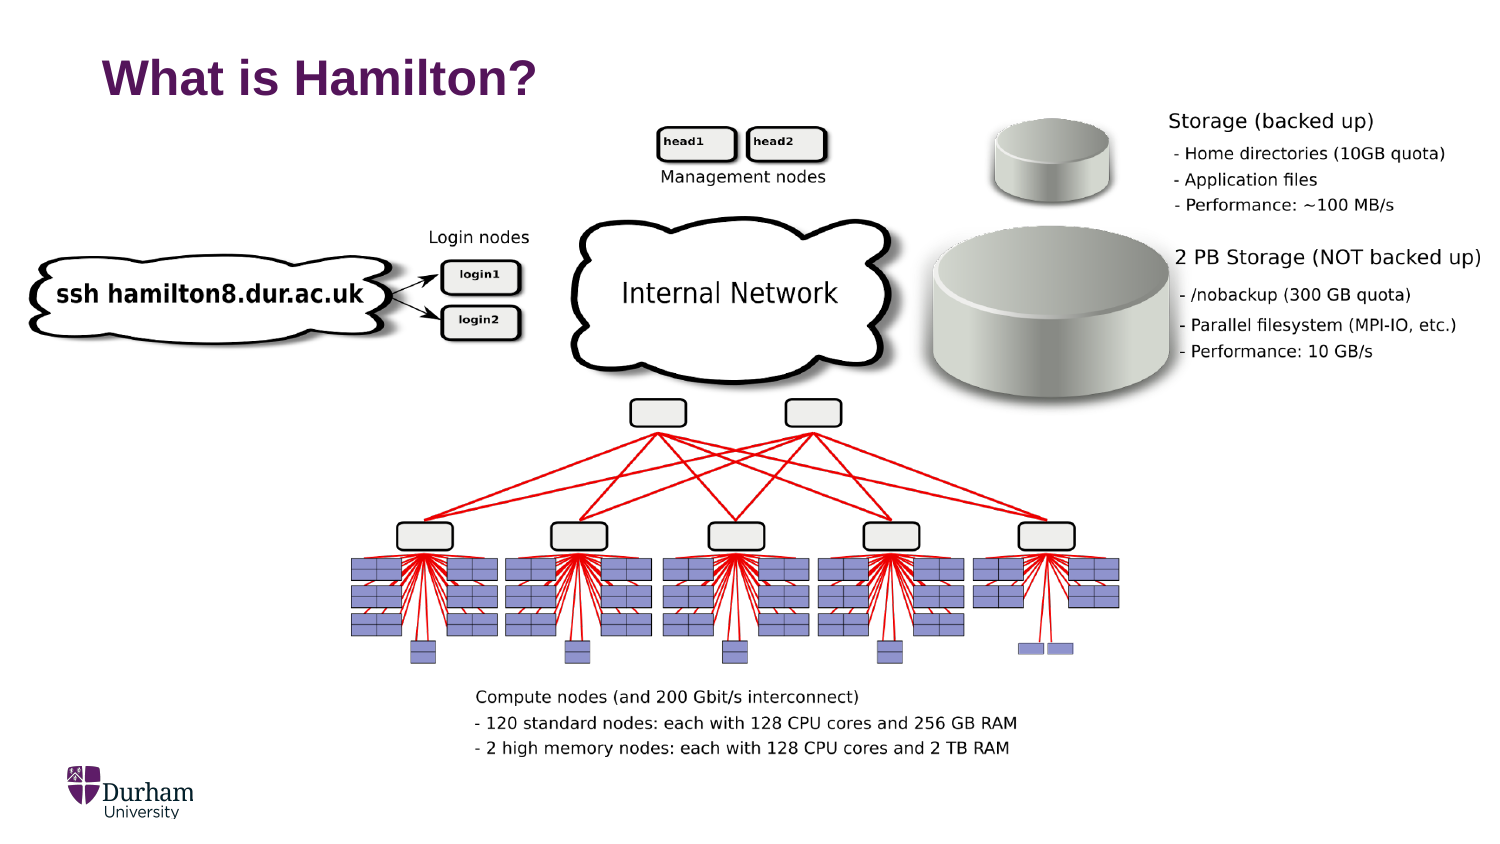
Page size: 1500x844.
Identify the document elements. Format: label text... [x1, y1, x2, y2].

picture [12, 106, 1480, 757]
text_box What is Hamilton? [101, 45, 1399, 106]
picture [67, 766, 193, 819]
